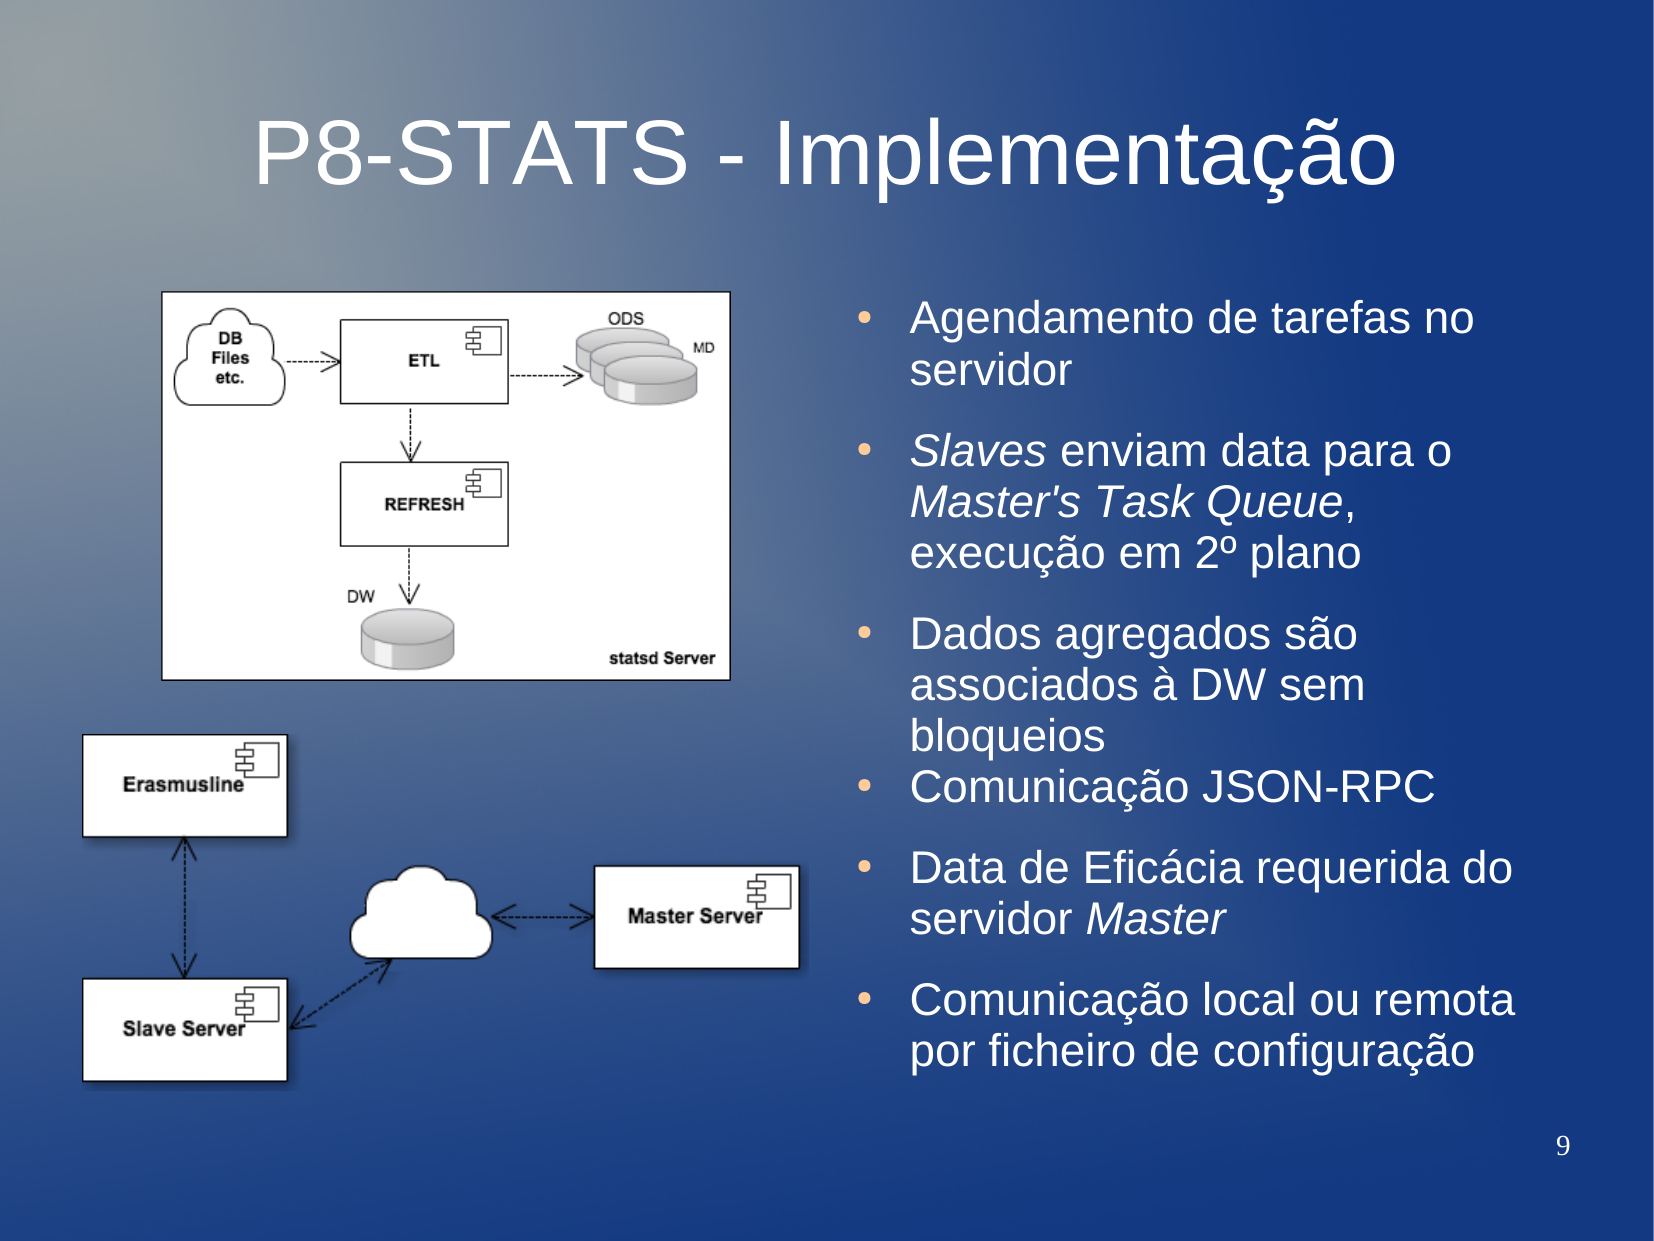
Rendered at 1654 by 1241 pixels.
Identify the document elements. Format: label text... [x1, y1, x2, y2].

title P8-STATS - Implementação [82, 49, 1571, 257]
picture [0, 0, 1654, 1241]
list Comunicação JSON-RPC Data de Eficácia requerida do servidor Master Comunicação local ou remota por ficheiro de configuração [838, 761, 1565, 1152]
list Agendamento de tarefas no servidor Slaves enviam data para o Master's Task Queue, execução em 2º plano Dados agregados são associados à DW sem bloqueios [838, 292, 1565, 761]
